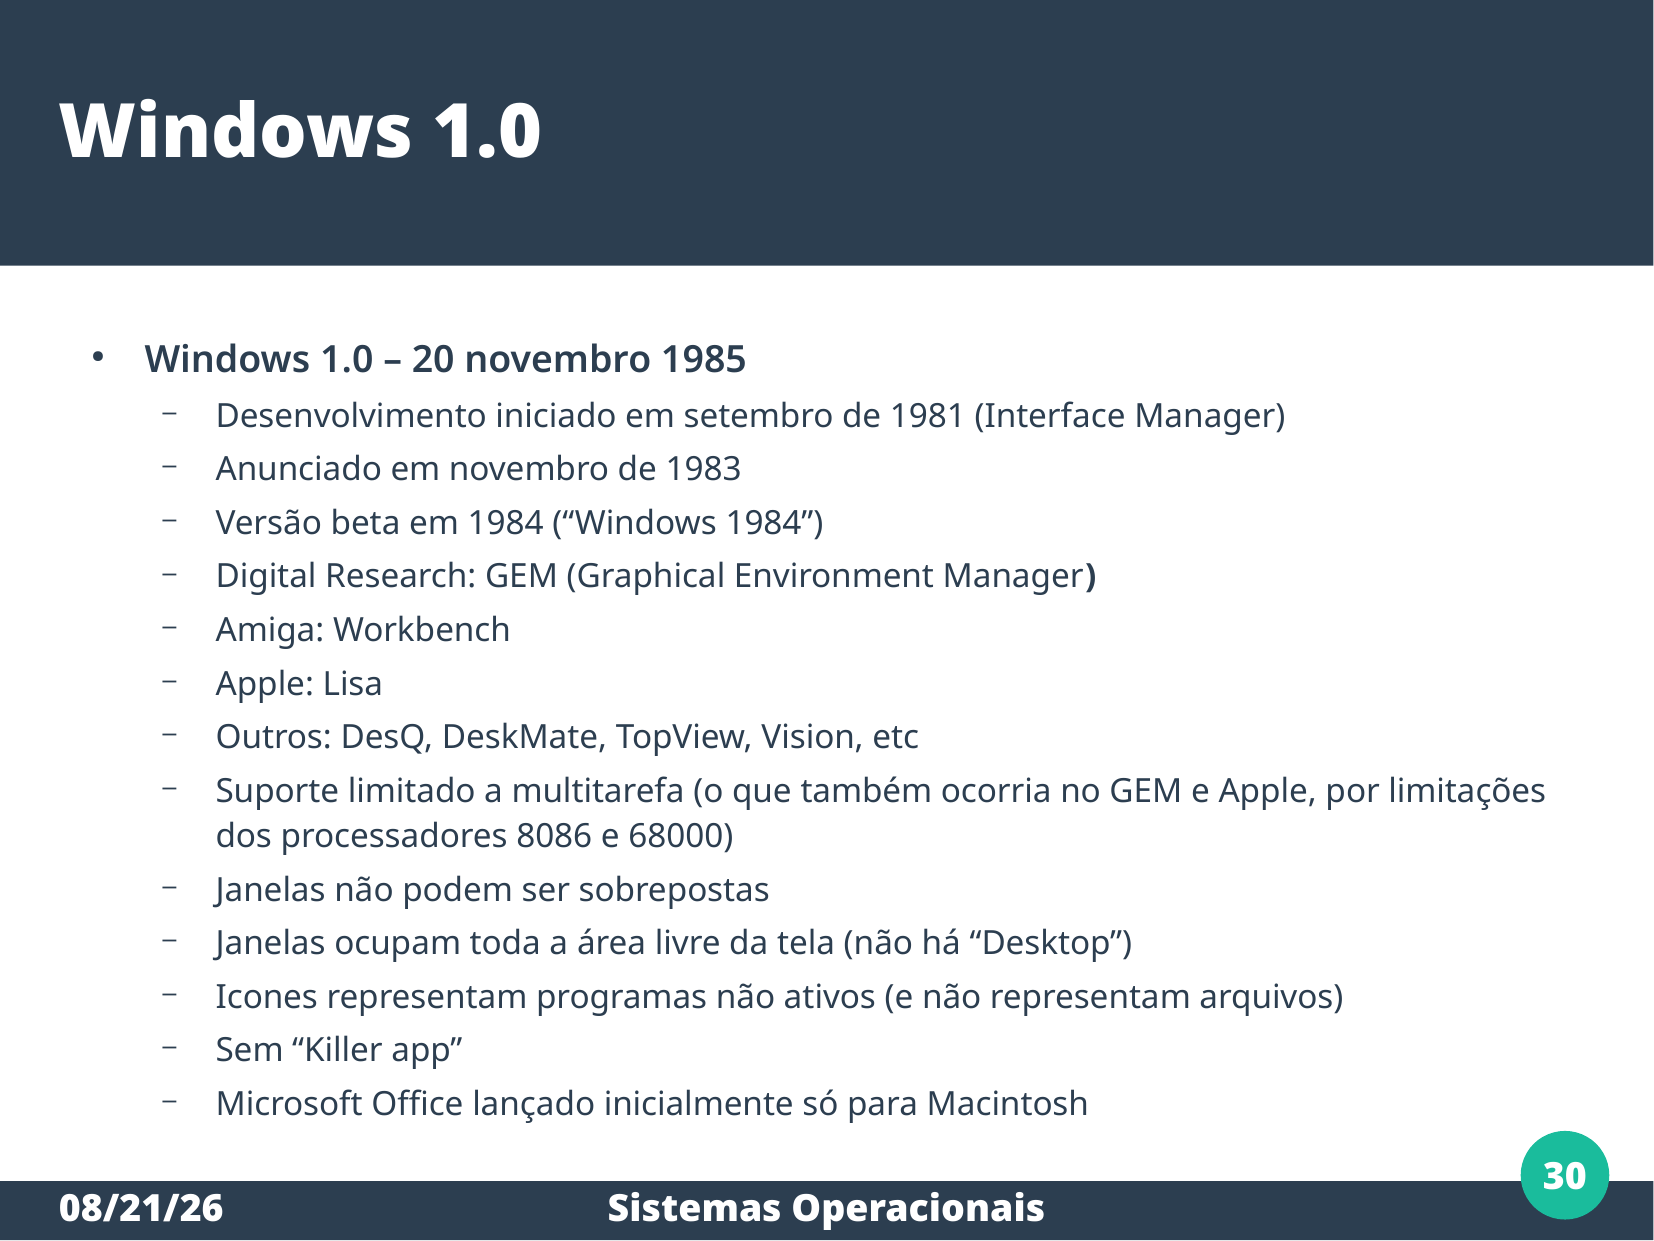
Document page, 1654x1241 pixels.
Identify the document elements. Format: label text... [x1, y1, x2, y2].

list Windows 1.0 – 20 novembro 1985 Desenvolvimento iniciado em setembro de 1981 (Interface Manager) Anunciado em novembro de 1983 Versão beta em 1984 (“Windows 1984”) Digital Research: GEM (Graphical Environment Manager) Amiga: Workbench Apple: Lisa Outros: DesQ, DeskMate, TopView, Vision, etc Suporte limitado a multitarefa (o que também ocorria no GEM e Apple, por limitações dos processadores 8086 e 68000) Janelas não podem ser sobrepostas Janelas ocupam toda a área livre da tela (não há “Desktop”) Icones representam programas não ativos (e não representam arquivos) Sem “Killer app” Microsoft Office lançado inicialmente só para Macintosh [59, 324, 1595, 1152]
title Windows 1.0 [59, 49, 1595, 207]
